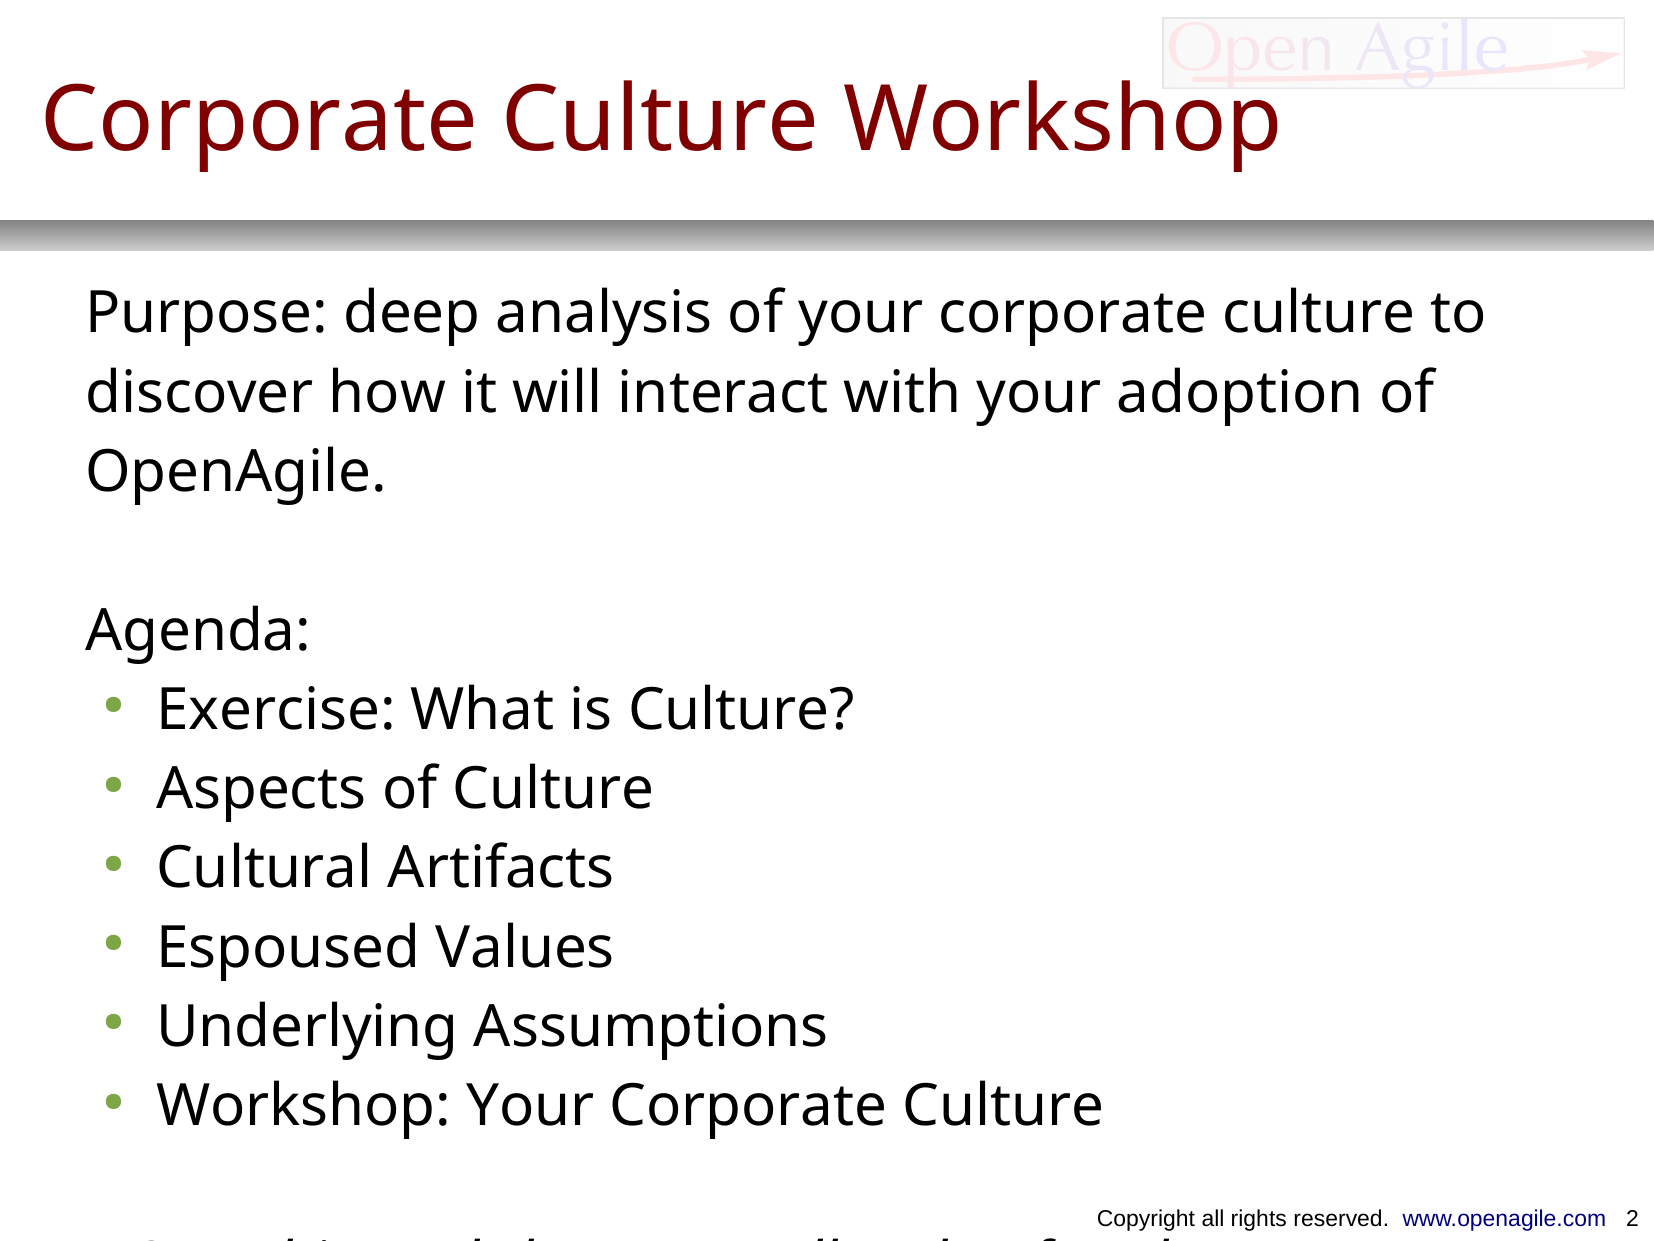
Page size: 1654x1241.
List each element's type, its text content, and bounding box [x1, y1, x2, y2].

list Purpose: deep analysis of your corporate culture to discover how it will interact with your adoption of OpenAgile. Agenda: Exercise: What is Culture? Aspects of Culture Cultural Artifacts Espoused Values Underlying Assumptions Workshop: Your Corporate Culture NOTE: this workshop normally takes four hours. [85, 270, 1617, 1192]
title Corporate Culture Workshop [40, 8, 1654, 222]
